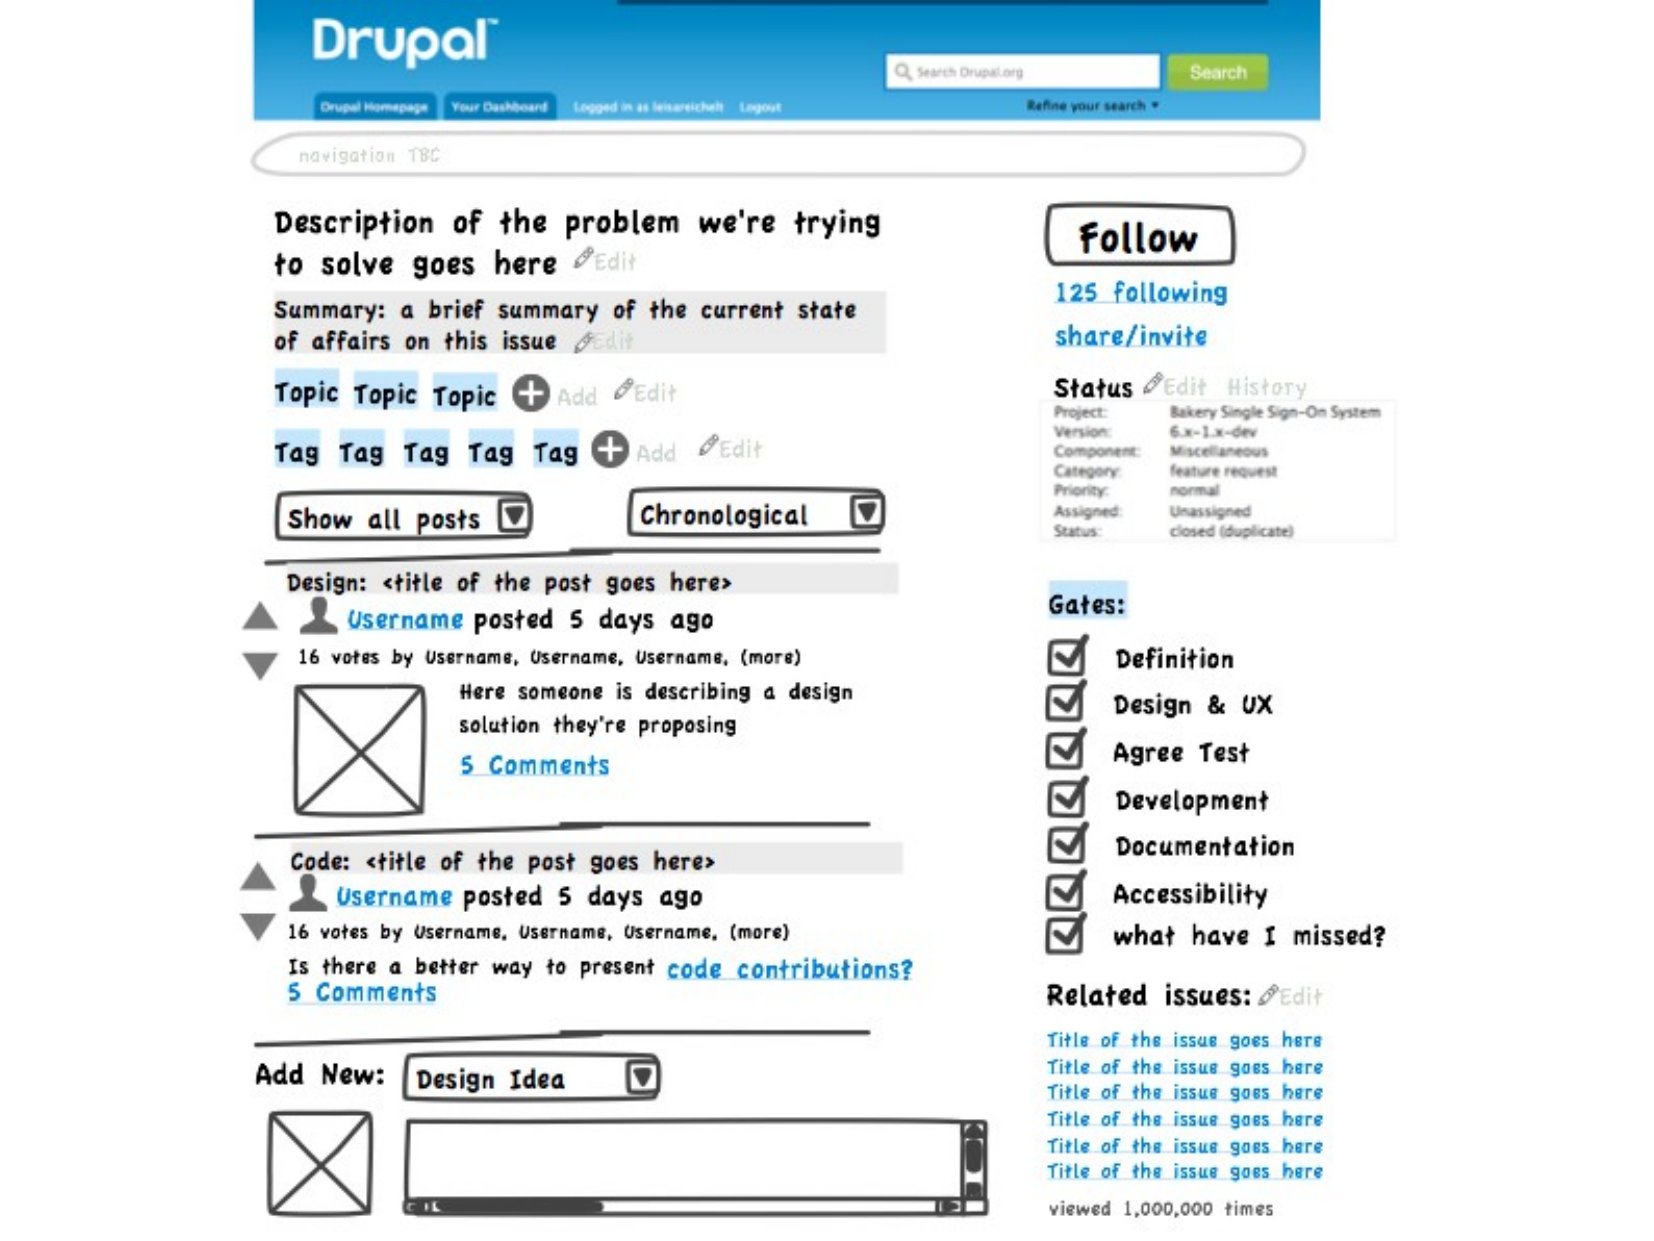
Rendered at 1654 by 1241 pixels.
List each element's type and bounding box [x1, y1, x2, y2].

picture [618, 0, 1268, 5]
picture [234, 0, 1423, 1241]
